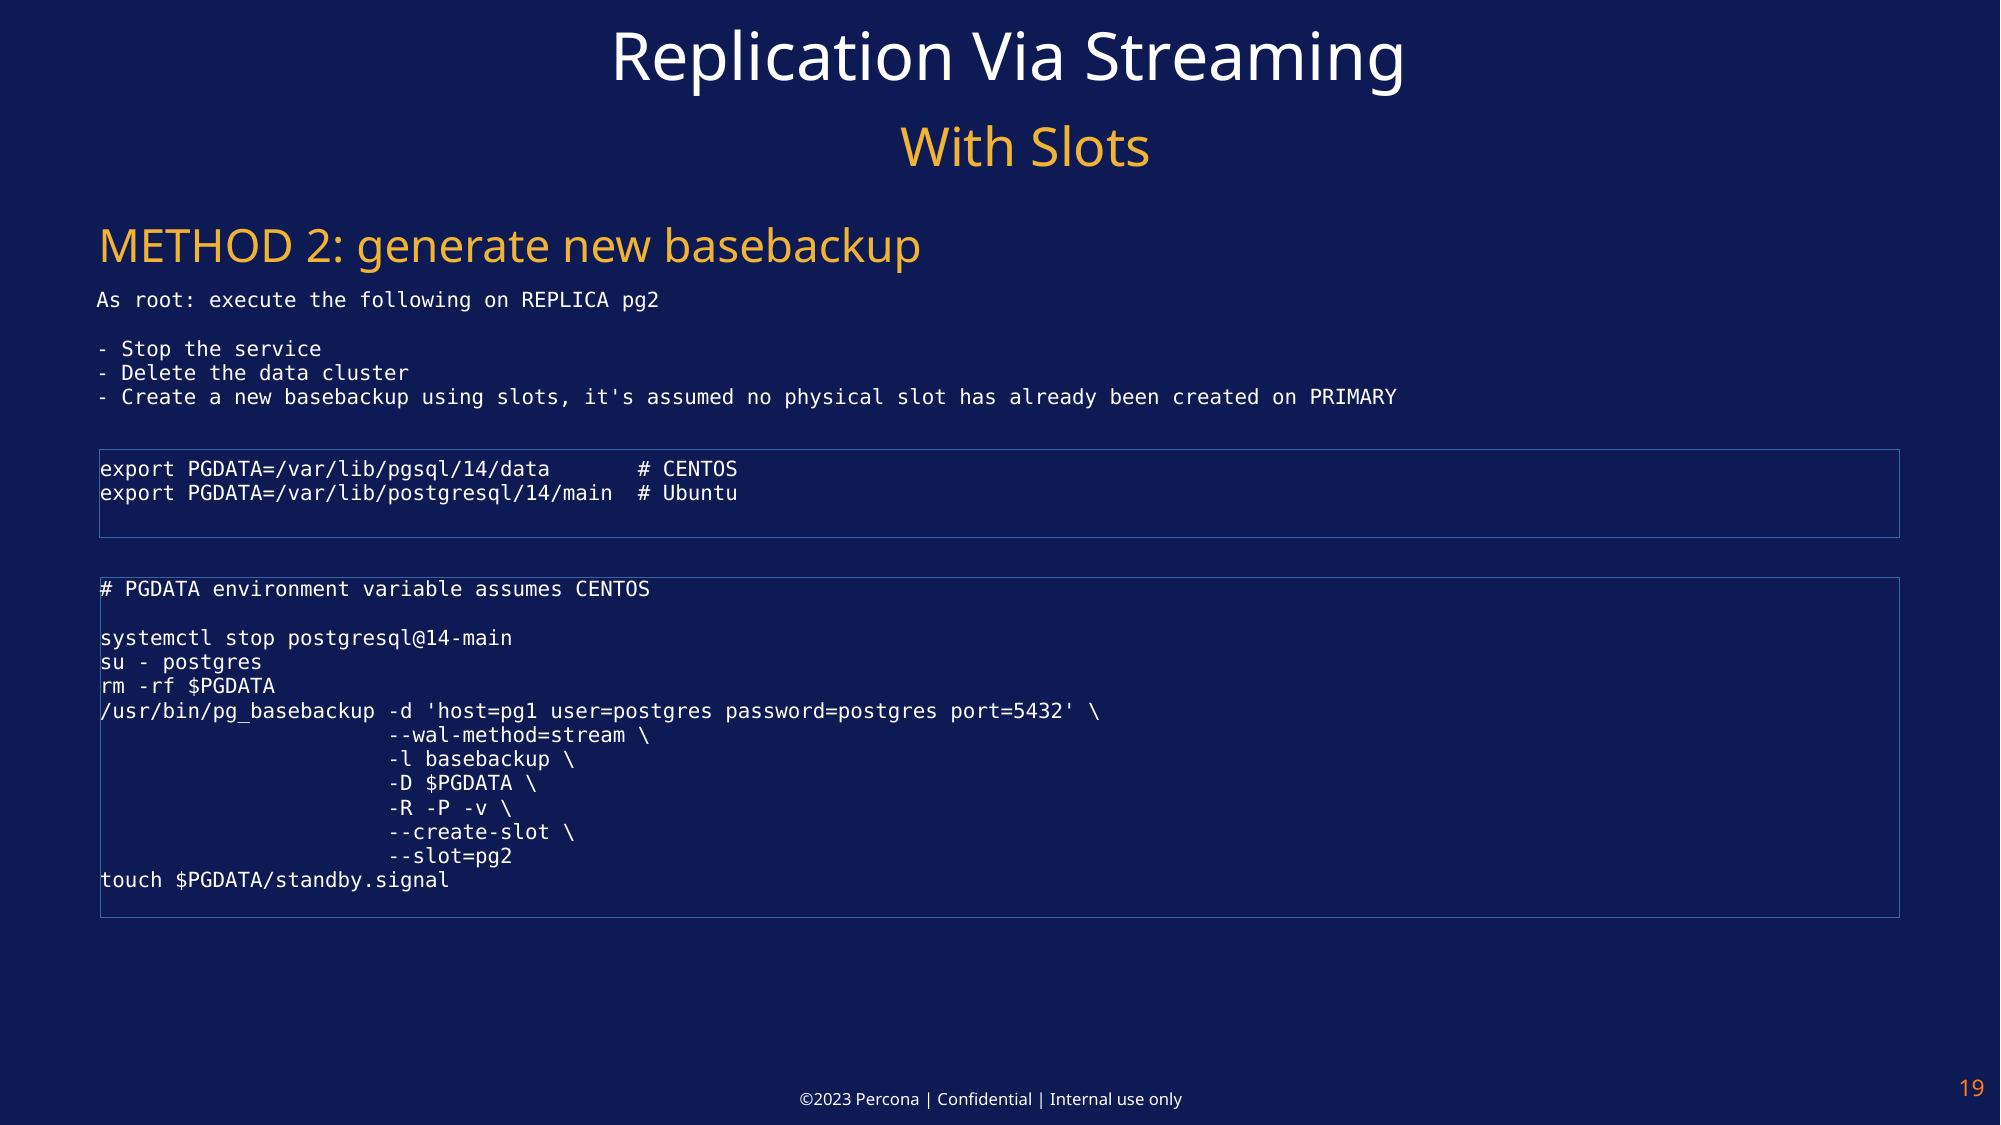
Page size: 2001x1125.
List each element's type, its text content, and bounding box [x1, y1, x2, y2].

title # PGDATA environment variable assumes CENTOS systemctl stop postgresql@14-main su - postgres rm -rf $PGDATA /usr/bin/pg_basebackup -d 'host=pg1 user=postgres password=postgres port=5432' \ --wal-method=stream \ -l basebackup \ -D $PGDATA \ -R -P -v \ --create-slot \ --slot=pg2 touch $PGDATA/standby.signal [100, 577, 1900, 918]
title export PGDATA=/var/lib/pgsql/14/data # CENTOS export PGDATA=/var/lib/postgresql/14/main # Ubuntu [99, 449, 1900, 538]
list Replication Via Streaming [570, 15, 1449, 142]
title As root: execute the following on REPLICA pg2 - Stop the service - Delete the data cluster - Create a new basebackup using slots, it's assumed no physical slot has already been created on PRIMARY [96, 288, 1897, 411]
list With Slots [586, 113, 1466, 180]
text_box METHOD 2: generate new basebackup [83, 206, 1006, 300]
text_box <number> [1748, 1059, 2000, 1120]
